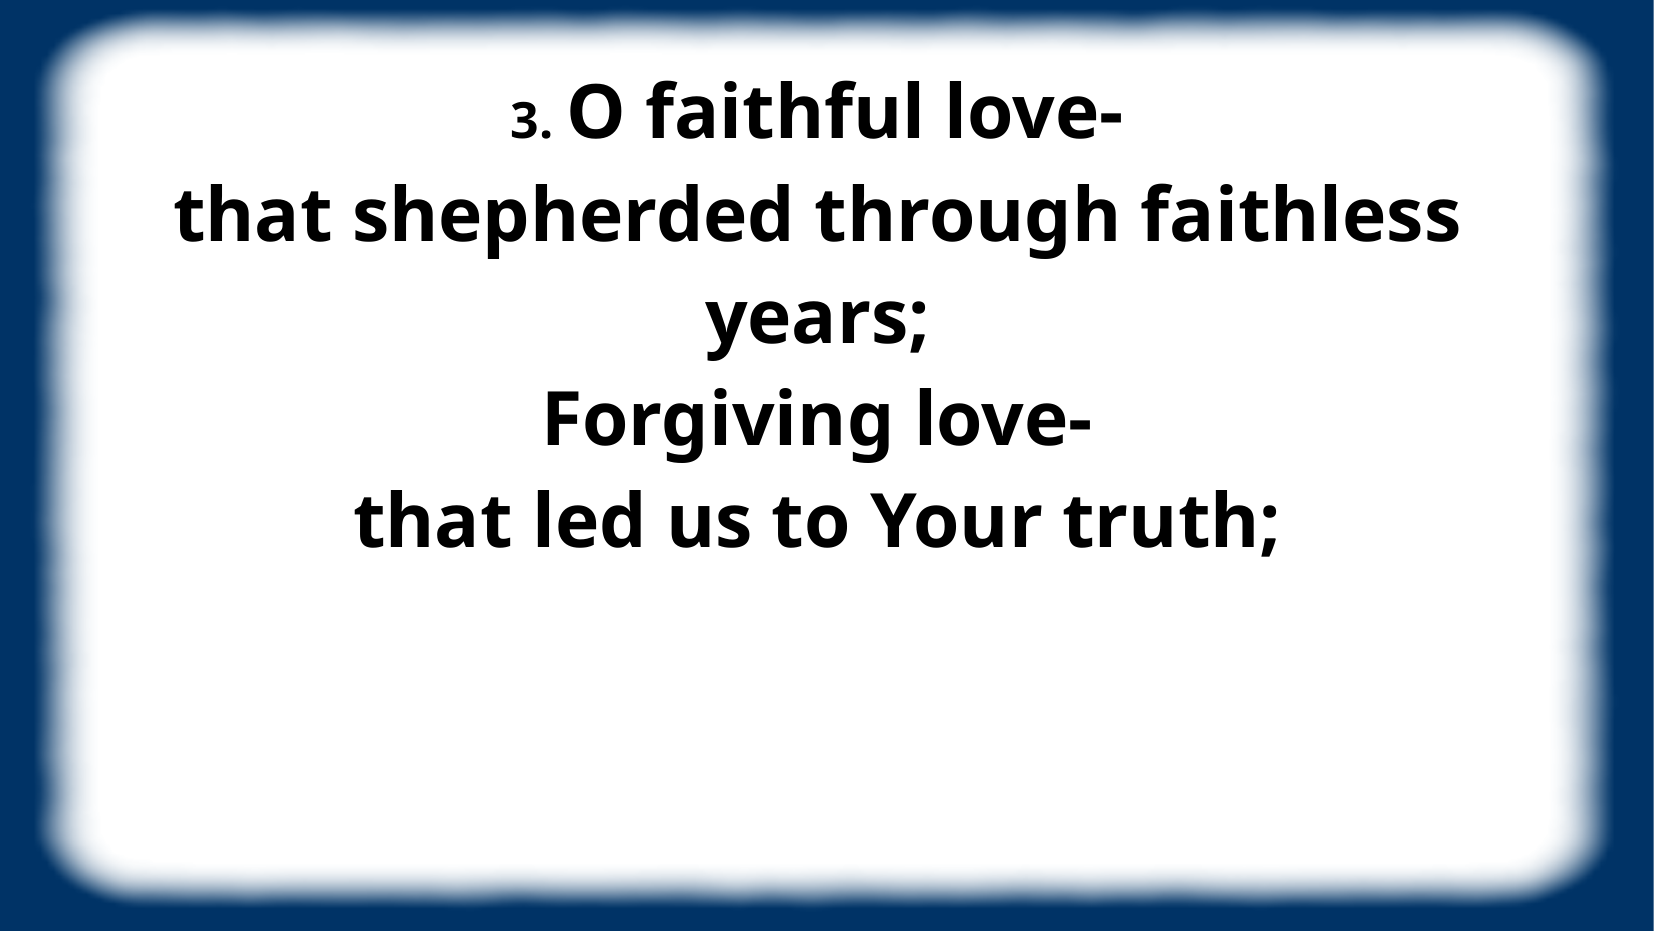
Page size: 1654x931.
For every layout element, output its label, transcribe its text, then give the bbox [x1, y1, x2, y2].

text_box 3. O faithful love- that shepherded through faithless years; Forgiving love- that led us to Your truth; [75, 51, 1561, 478]
picture [0, 0, 1654, 931]
